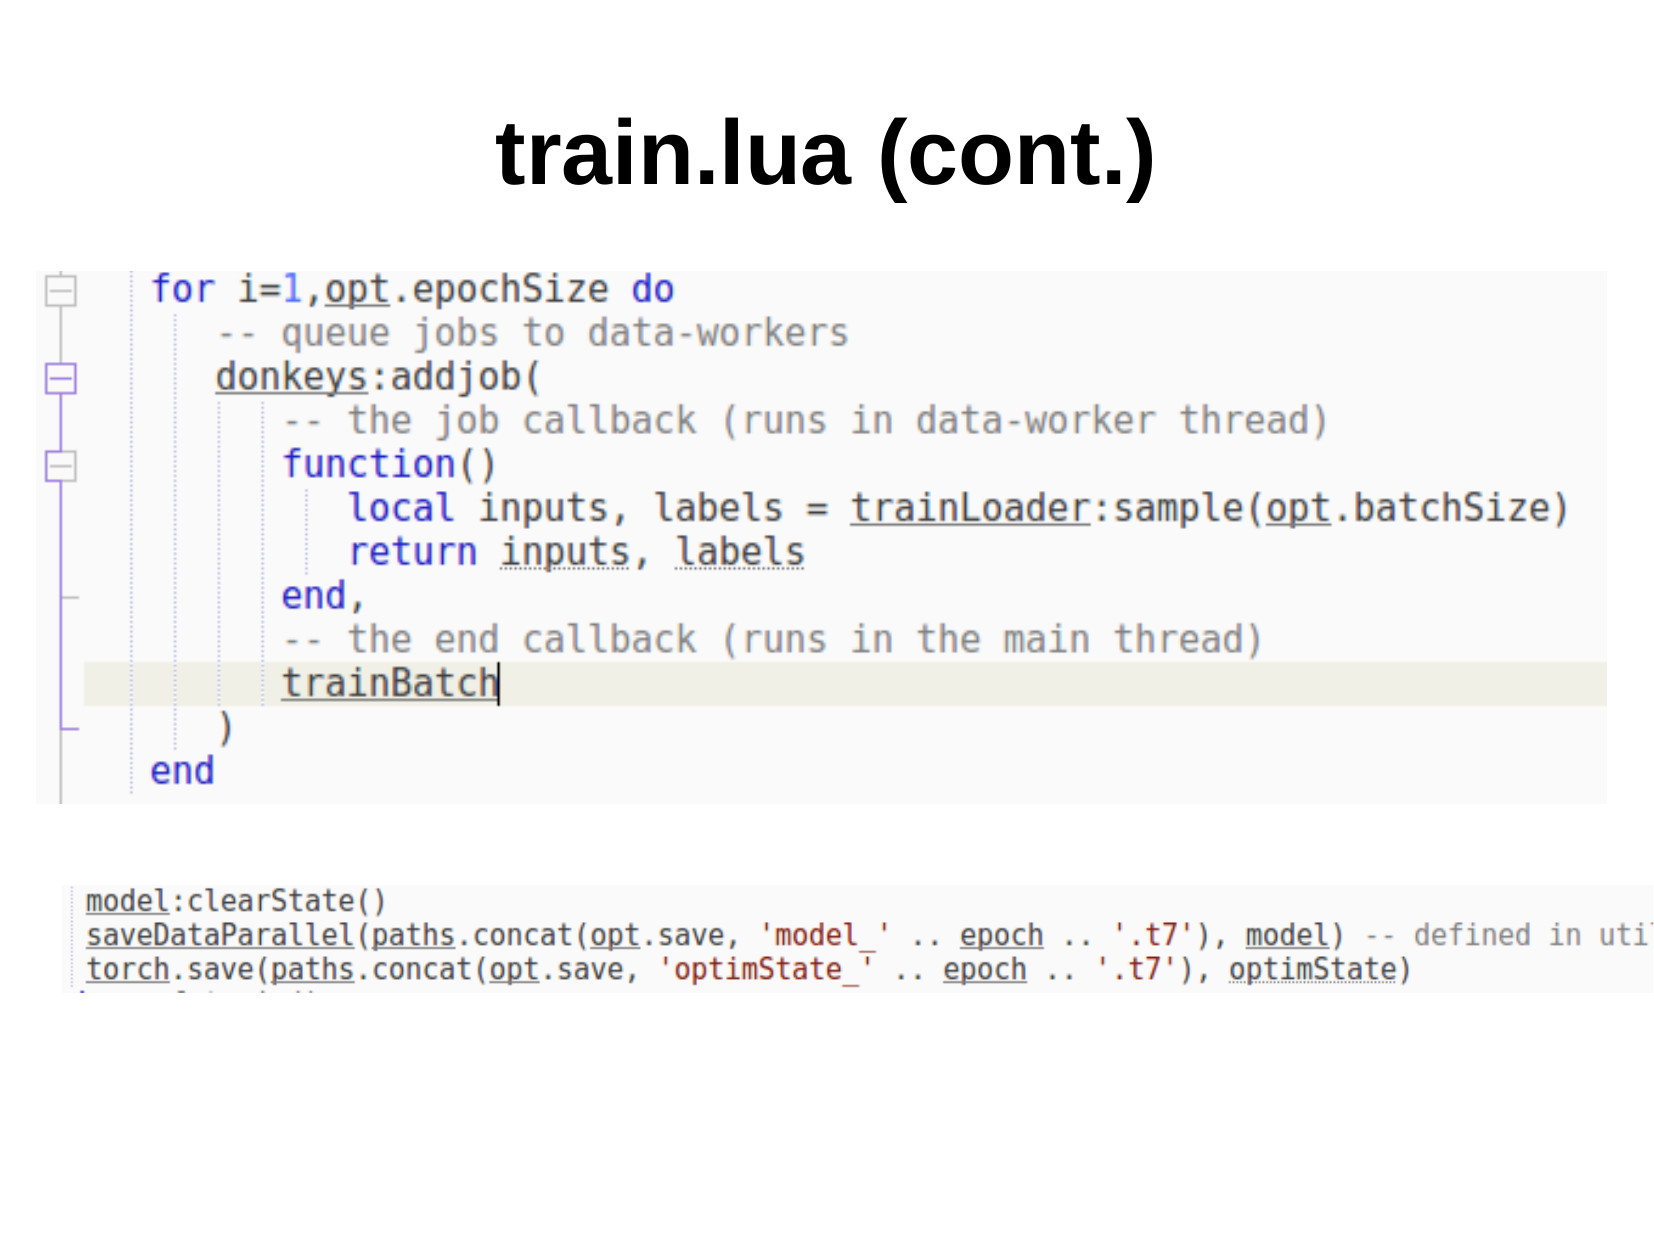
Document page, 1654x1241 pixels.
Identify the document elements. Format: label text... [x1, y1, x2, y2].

title train.lua (cont.) [82, 49, 1571, 257]
picture [62, 885, 1654, 993]
picture [36, 271, 1607, 804]
